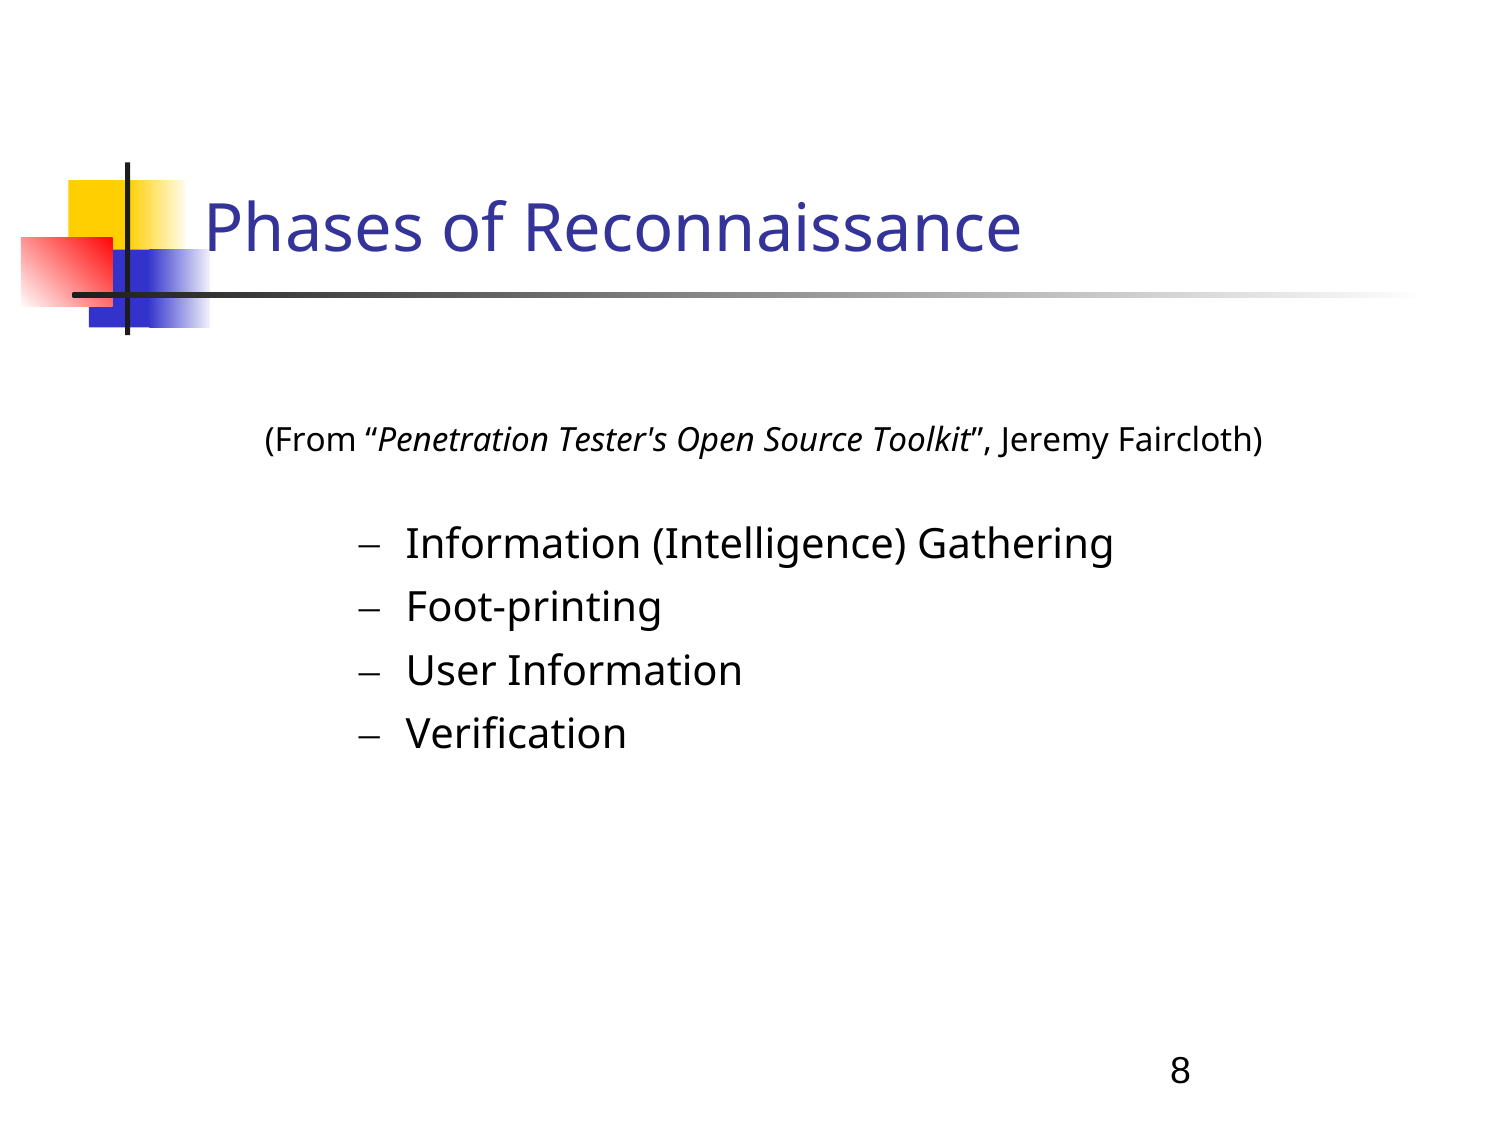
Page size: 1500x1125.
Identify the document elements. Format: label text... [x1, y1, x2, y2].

list (From “Penetration Tester's Open Source Toolkit”, Jeremy Faircloth) Information (Intelligence) Gathering Foot-printing User Information Verification [193, 331, 1469, 1007]
title Phases of Reconnaissance [188, 35, 1468, 276]
